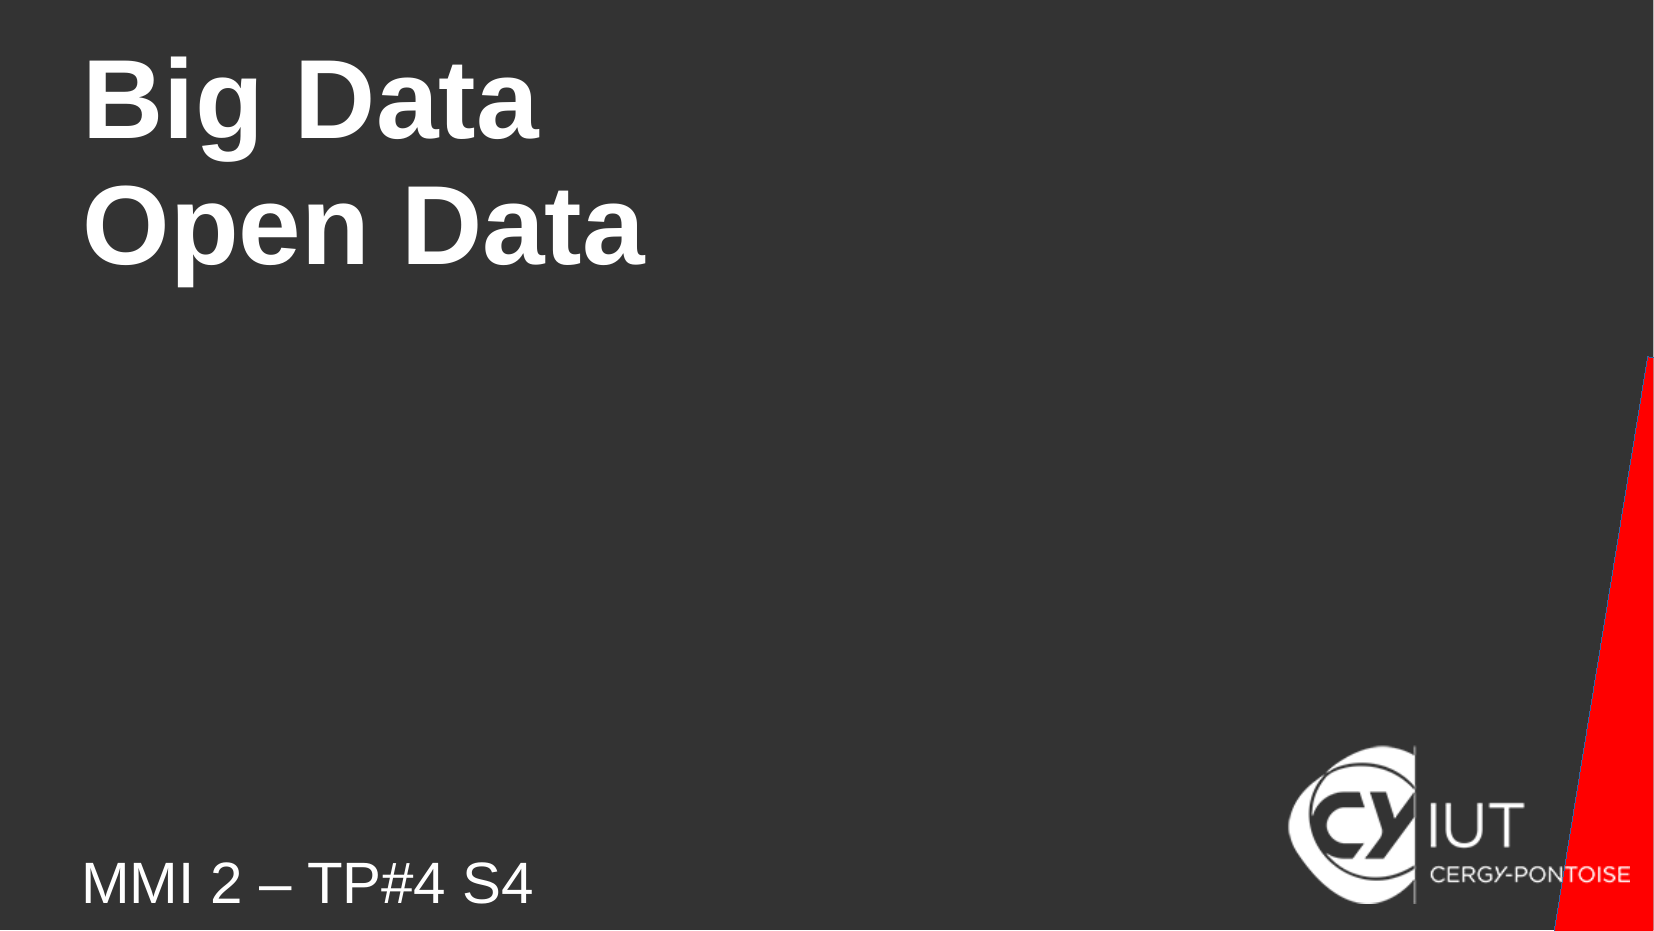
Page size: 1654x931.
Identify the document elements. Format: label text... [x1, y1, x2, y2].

text_box [1554, 356, 1654, 931]
title MMI 2 – TP#4 S4 [81, 805, 1134, 931]
picture [1284, 744, 1630, 904]
title Big Data Open Data [82, 36, 1571, 288]
